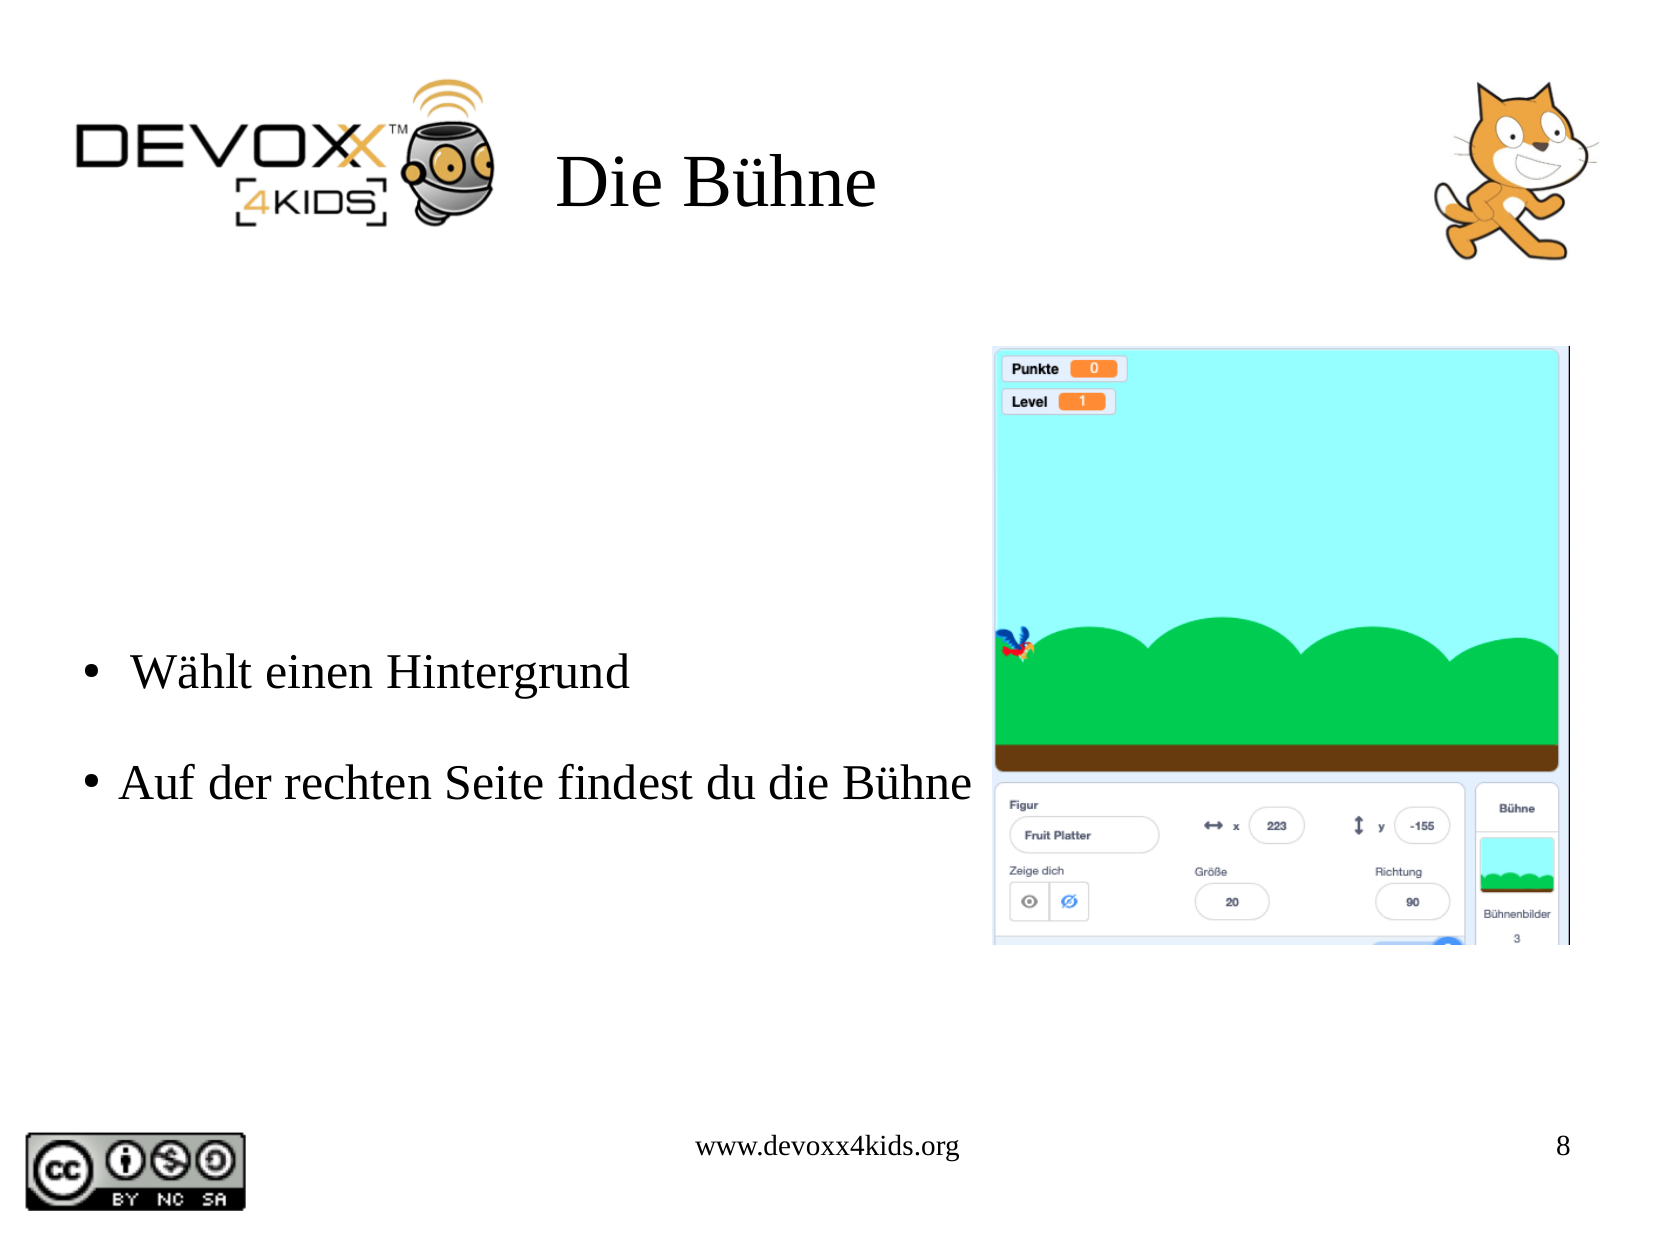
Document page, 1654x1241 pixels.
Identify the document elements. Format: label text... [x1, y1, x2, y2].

picture [14, 1121, 249, 1212]
picture [35, 58, 511, 255]
title Die Bühne [555, 78, 1347, 284]
picture [992, 346, 1570, 945]
picture [1431, 54, 1607, 272]
subtitle Wählt einen Hintergrund Auf der rechten Seite findest du die Bühne [82, 290, 1571, 1109]
